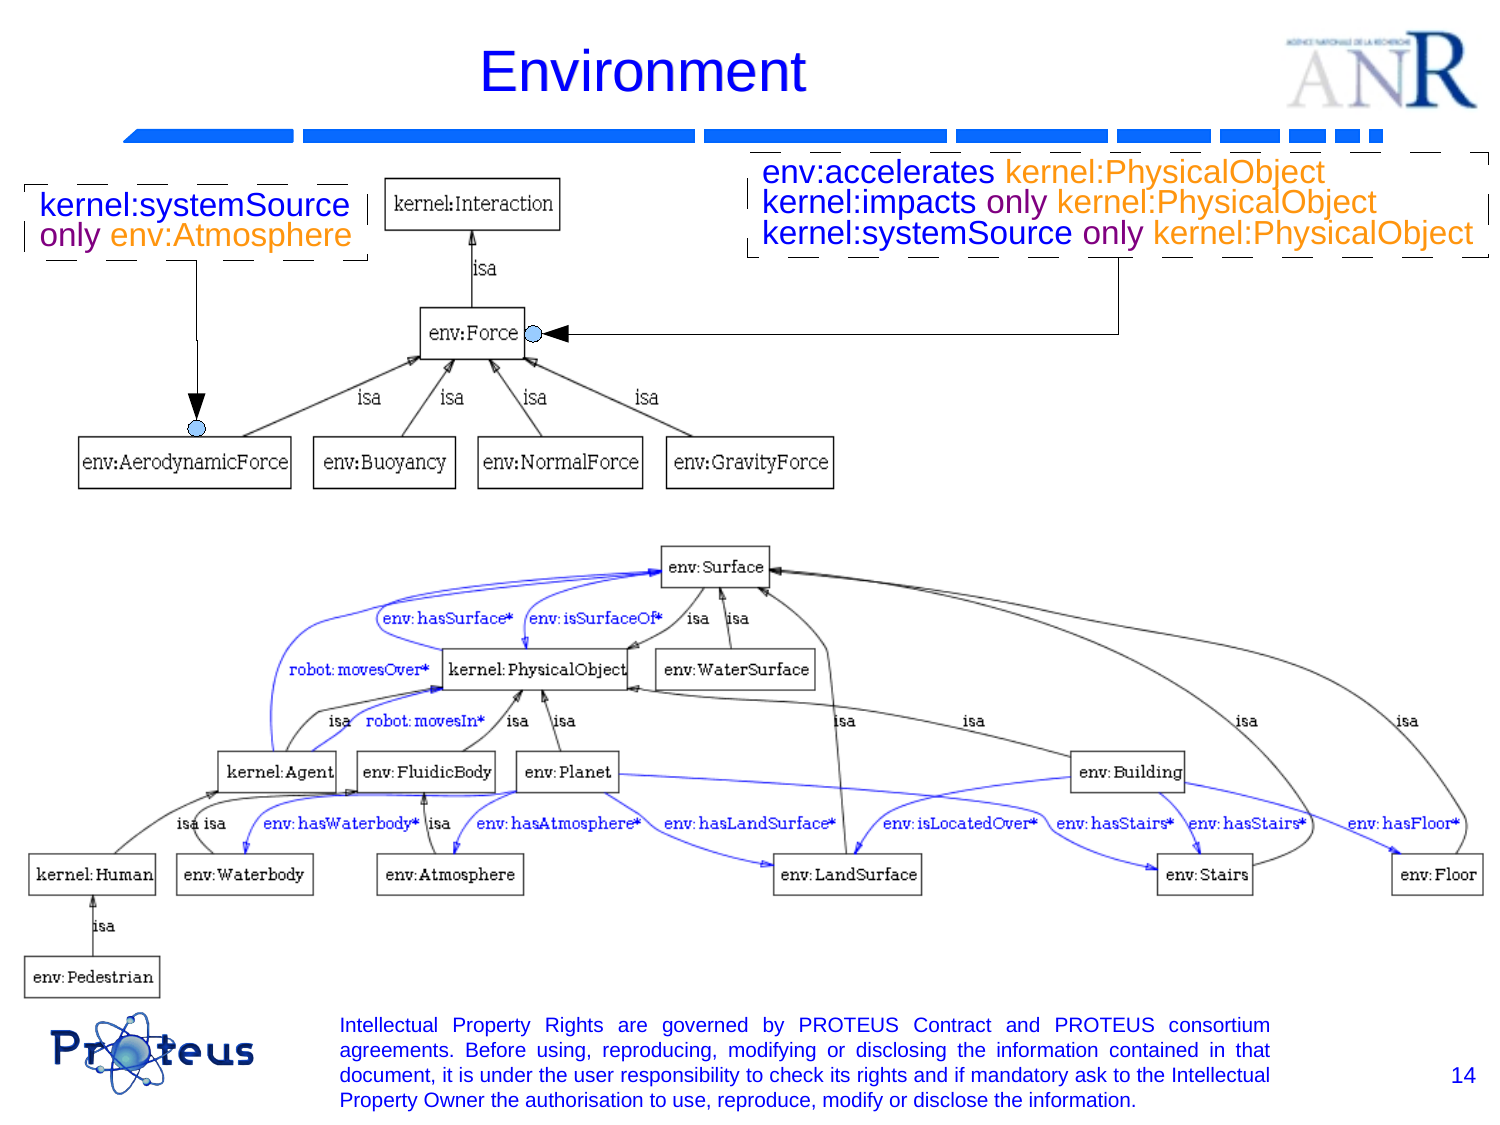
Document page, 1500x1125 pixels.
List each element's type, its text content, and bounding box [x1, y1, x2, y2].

picture [48, 145, 867, 521]
title Environment [23, 11, 1264, 130]
picture [1281, 27, 1484, 115]
text_box env:accelerates kernel:PhysicalObject kernel:impacts only kernel:PhysicalObject kernel:systemSource only kernel:PhysicalObject [747, 152, 1489, 258]
text_box [187, 420, 206, 437]
text_box [524, 325, 542, 343]
text_box kernel:systemSource only env:Atmosphere [24, 184, 368, 261]
picture [0, 533, 1500, 1101]
